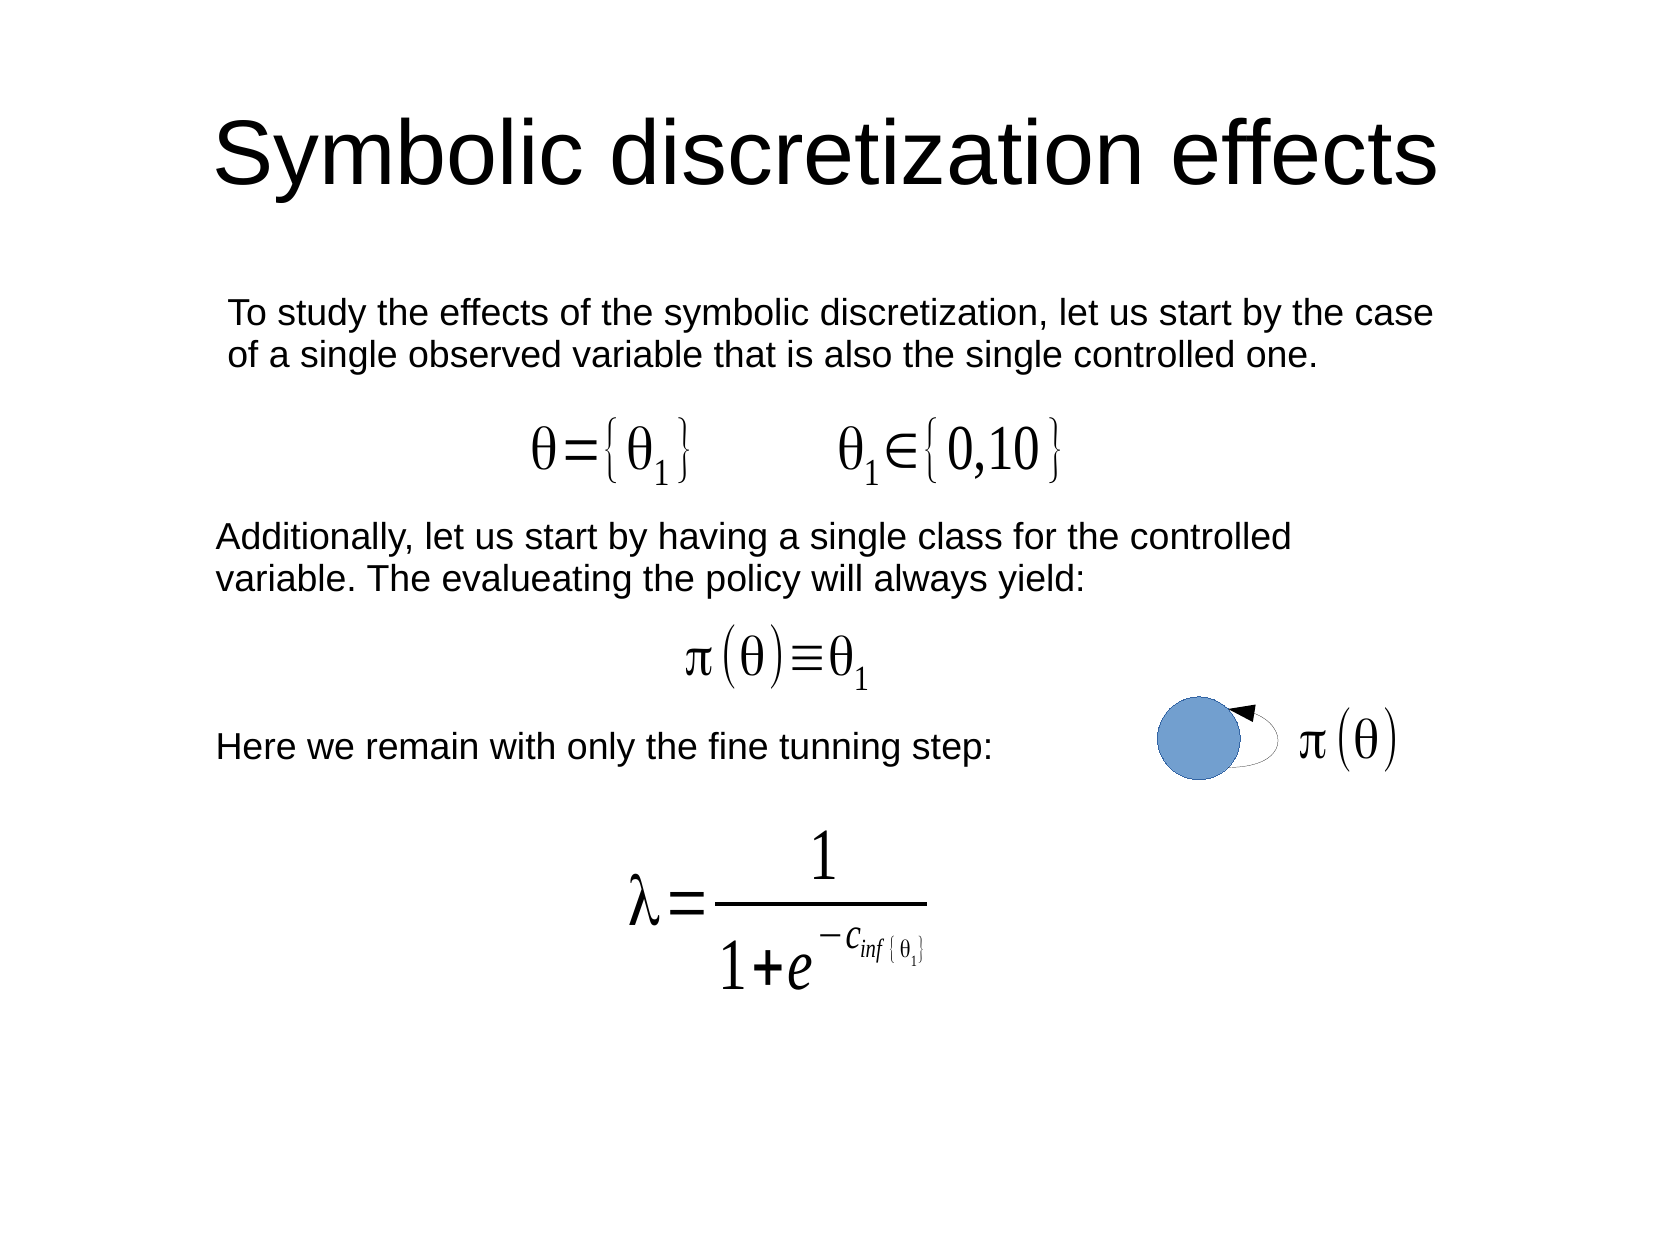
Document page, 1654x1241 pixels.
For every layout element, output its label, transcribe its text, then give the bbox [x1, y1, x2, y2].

text_box To study the effects of the symbolic discretization, let us start by the case of a single observed variable that is also the single controlled one. [212, 284, 1465, 384]
title Symbolic discretization effects [82, 49, 1571, 257]
chart [1287, 703, 1413, 775]
chart [516, 413, 709, 493]
text_box Additionally, let us start by having a single class for the controlled variable. The evalueating the policy will always yield: Here we remain with only the fine tunning step: [200, 507, 1453, 775]
text_box [1157, 696, 1241, 780]
chart [673, 620, 883, 697]
chart [614, 814, 945, 1008]
chart [823, 413, 1081, 495]
